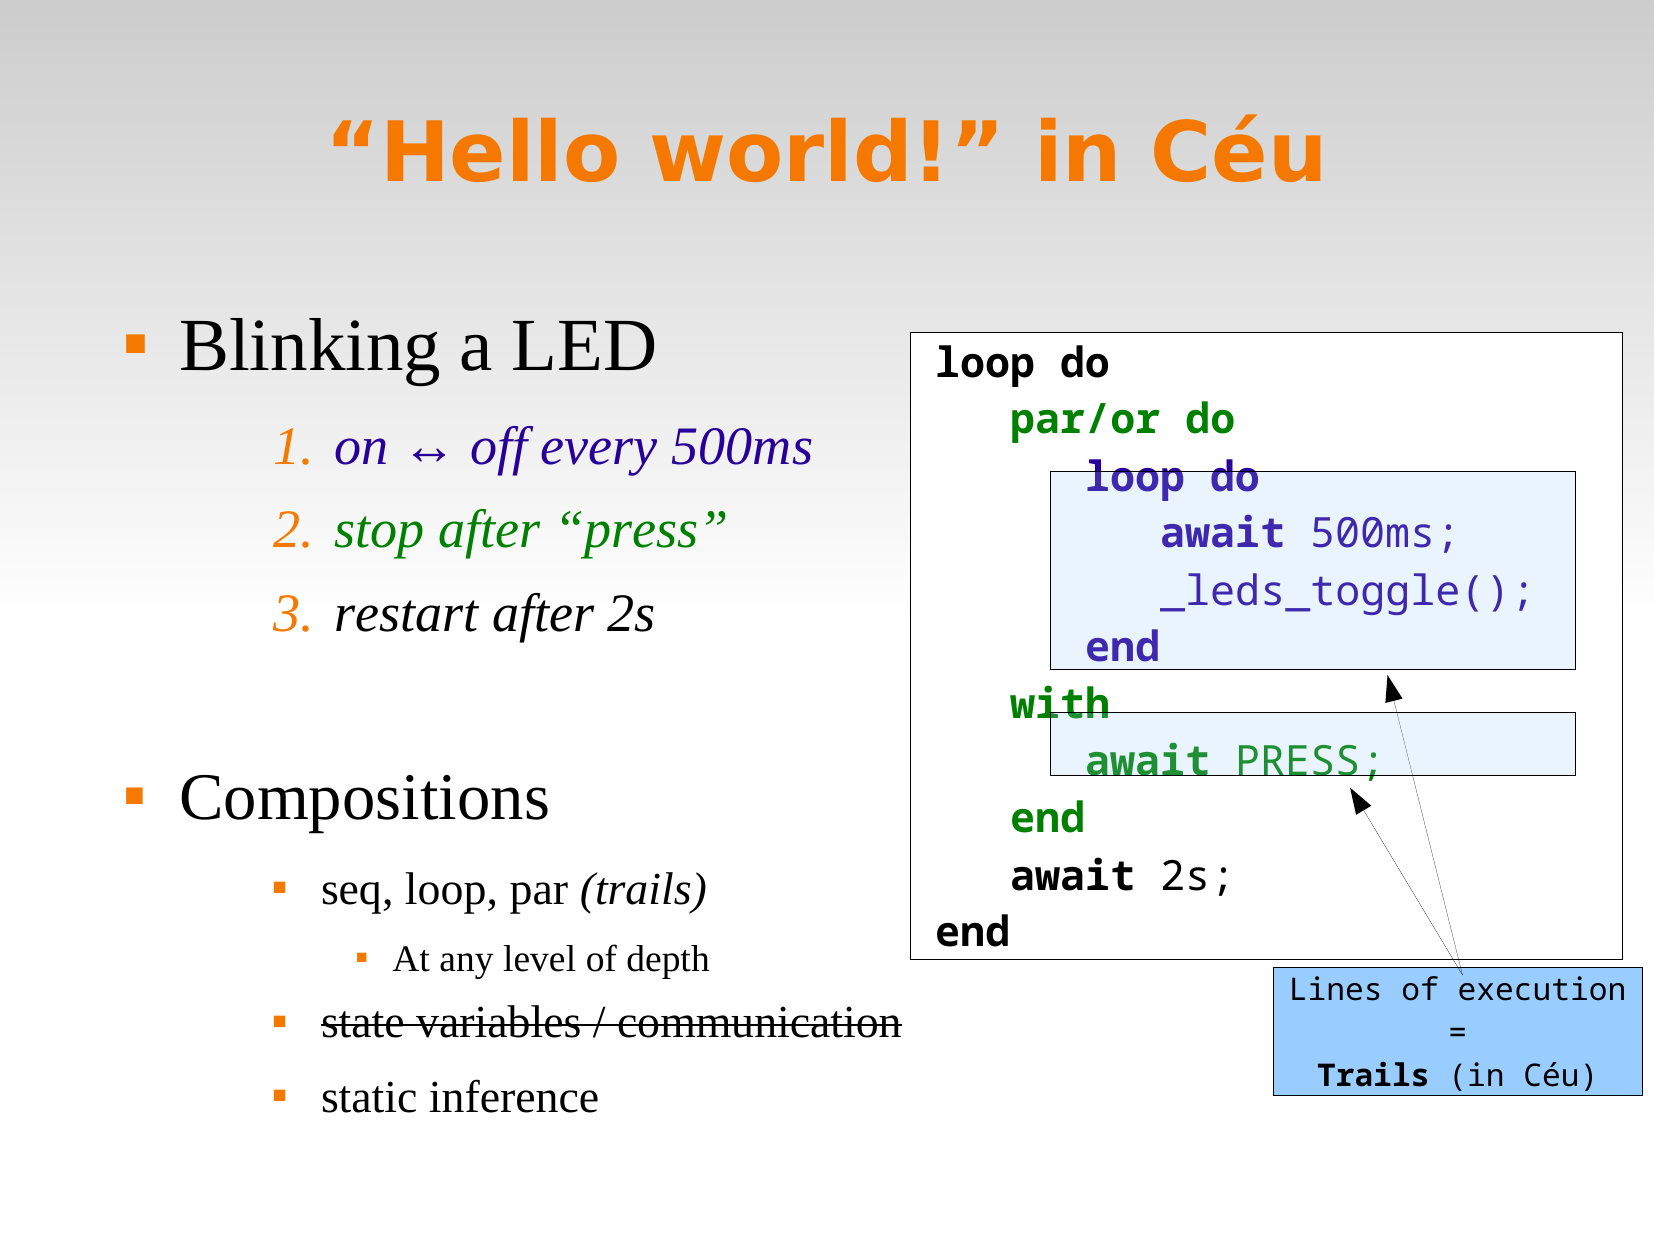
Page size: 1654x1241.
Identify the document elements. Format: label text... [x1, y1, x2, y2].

text_box [1050, 712, 1576, 776]
text_box [1050, 471, 1576, 670]
text_box loop do par/or do loop do await 500ms; _leds_toggle(); end with await PRESS; end await 2s; end [938, 345, 1623, 946]
title “Hello world!” in Céu [82, 49, 1571, 257]
text_box Lines of execution = Trails (in Céu) [1273, 975, 1643, 1088]
list Blinking a LED on ↔ off every 500ms stop after “press” restart after 2s Compositions seq, loop, par (trails) At any level of depth state variables / communication static inference [37, 303, 938, 1241]
